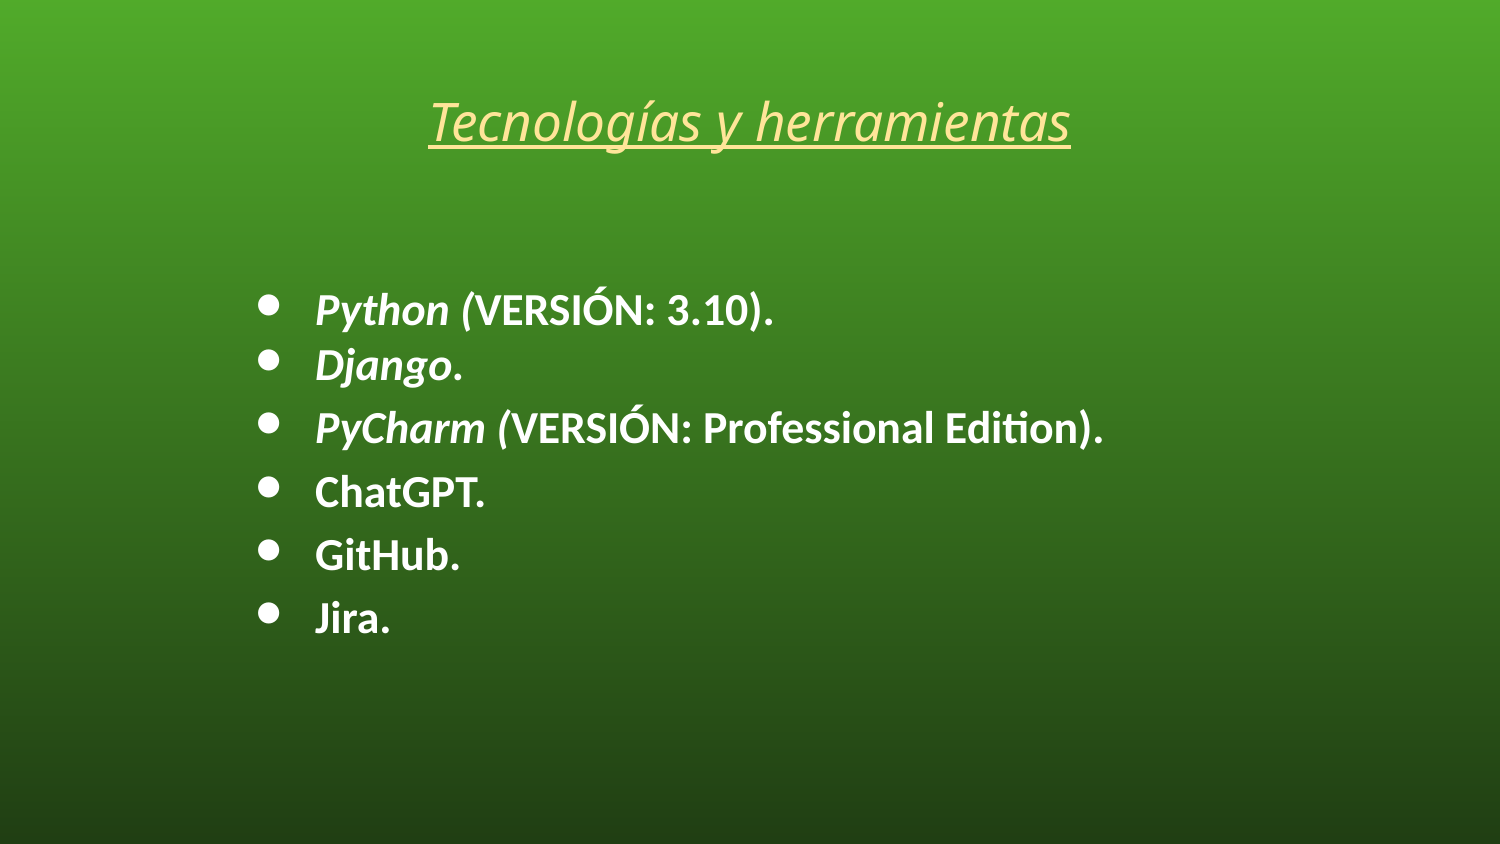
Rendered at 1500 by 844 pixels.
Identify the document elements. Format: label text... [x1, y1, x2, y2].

list Python (VERSIÓN: 3.10). Django. PyCharm (VERSIÓN: Professional Edition). ChatGPT. GitHub. Jira. [225, 264, 1275, 567]
title Tecnologías y herramientas [51, 72, 1449, 167]
